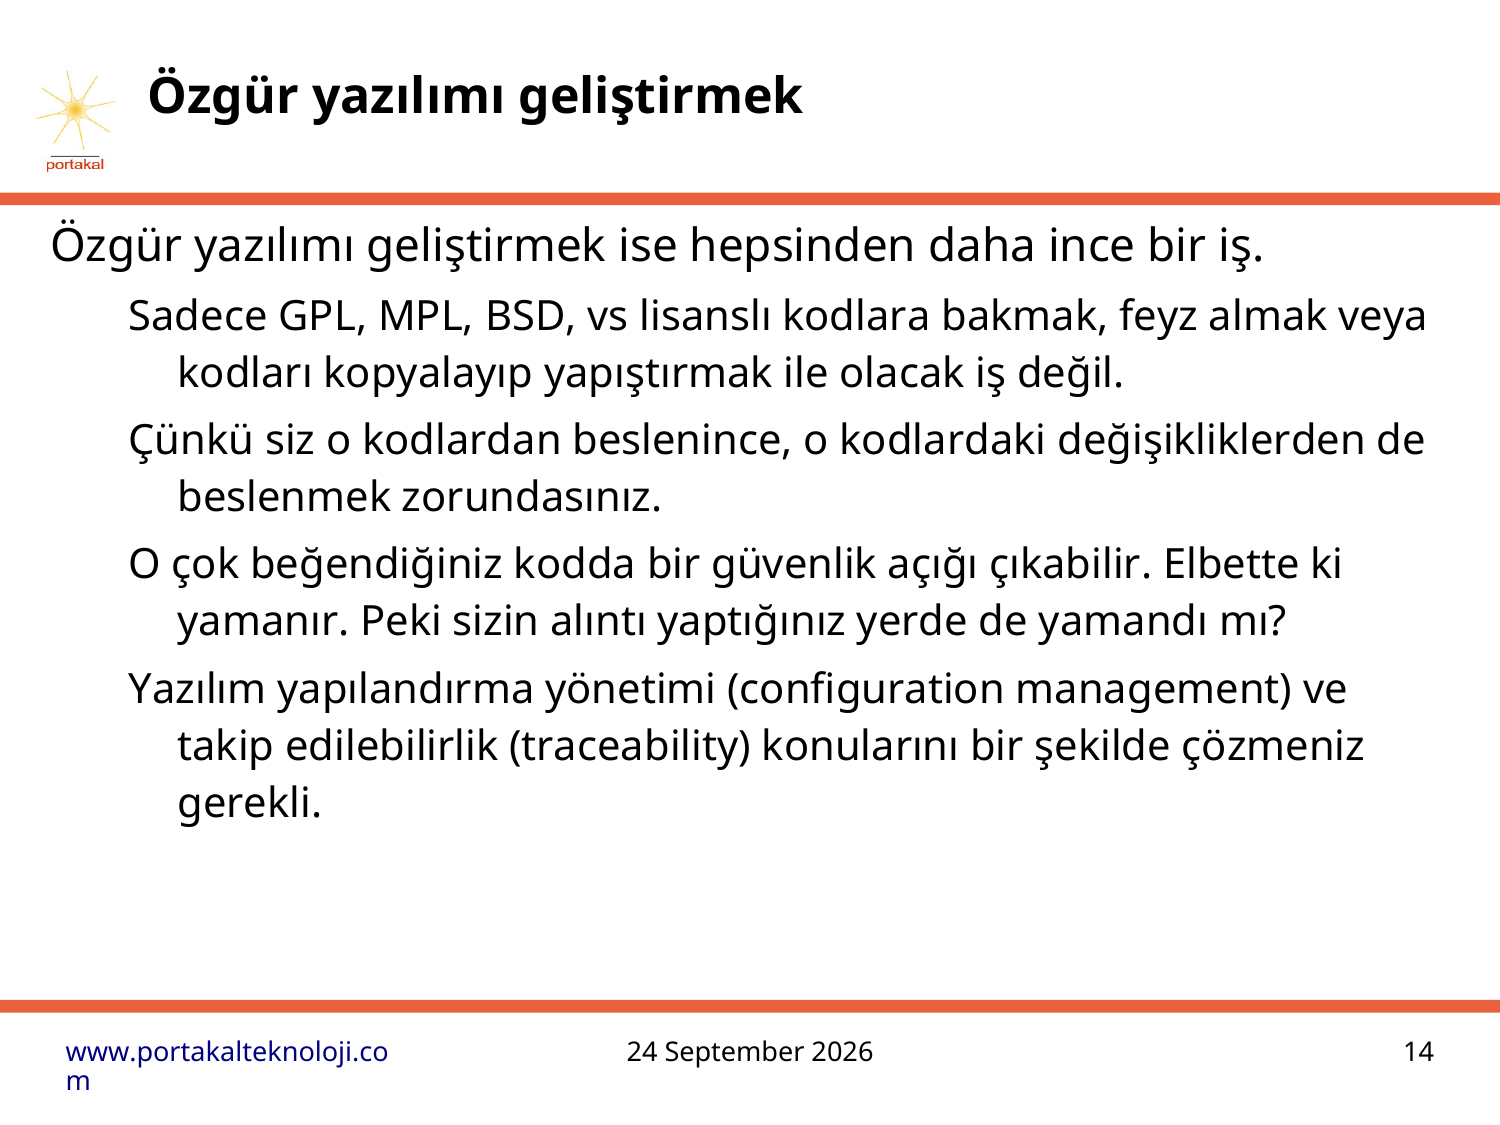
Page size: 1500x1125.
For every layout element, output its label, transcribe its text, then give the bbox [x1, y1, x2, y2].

list Özgür yazılımı geliştirmek ise hepsinden daha ince bir iş. Sadece GPL, MPL, BSD, vs lisanslı kodlara bakmak, feyz almak veya kodları kopyalayıp yapıştırmak ile olacak iş değil. Çünkü siz o kodlardan beslenince, o kodlardaki değişikliklerden de beslenmek zorundasınız. O çok beğendiğiniz kodda bir güvenlik açığı çıkabilir. Elbette ki yamanır. Peki sizin alıntı yaptığınız yerde de yamandı mı? Yazılım yapılandırma yönetimi (configuration management) ve takip edilebilirlik (traceability) konularını bir şekilde çözmeniz gerekli. [50, 212, 1450, 873]
picture [29, 5, 120, 184]
title Özgür yazılımı geliştirmek [147, 7, 1450, 181]
